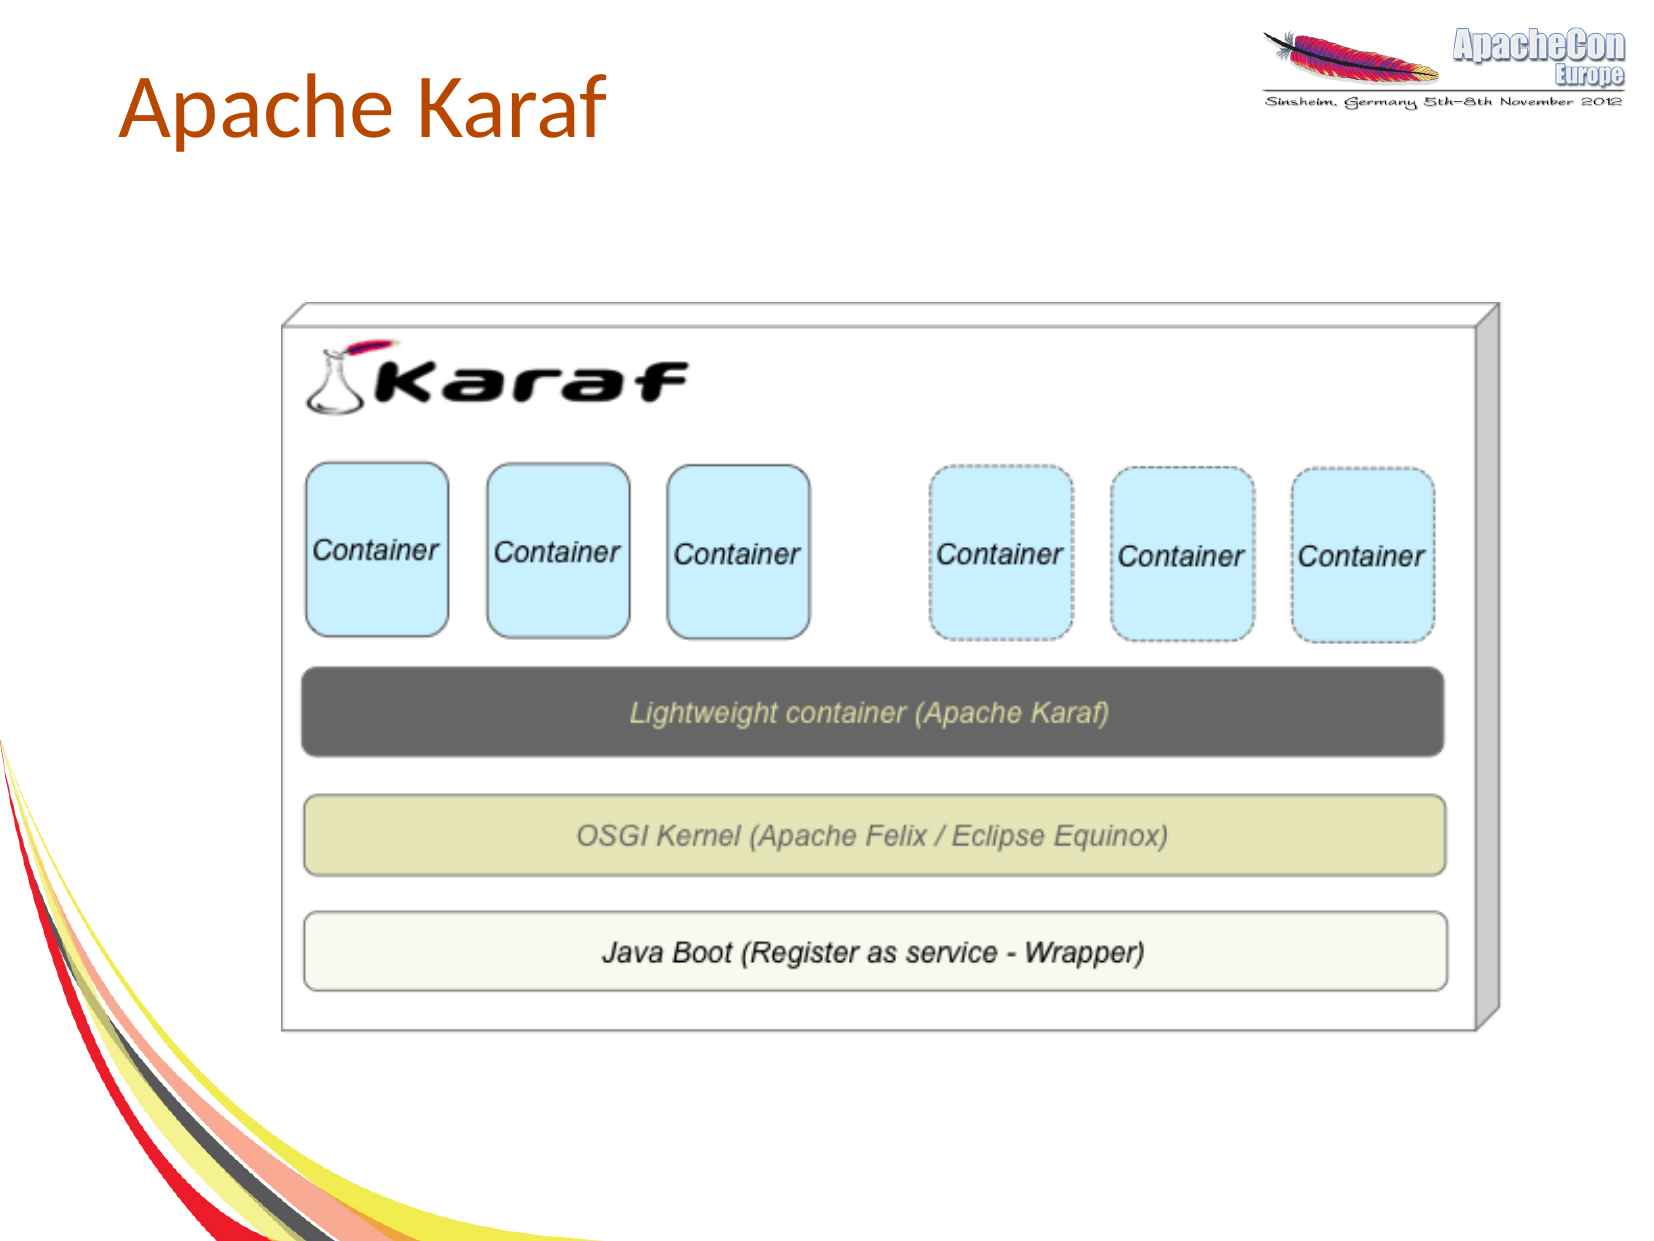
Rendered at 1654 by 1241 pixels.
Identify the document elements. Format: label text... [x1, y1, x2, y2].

picture [0, 0, 1654, 1241]
title Apache Karaf [59, 59, 1418, 171]
